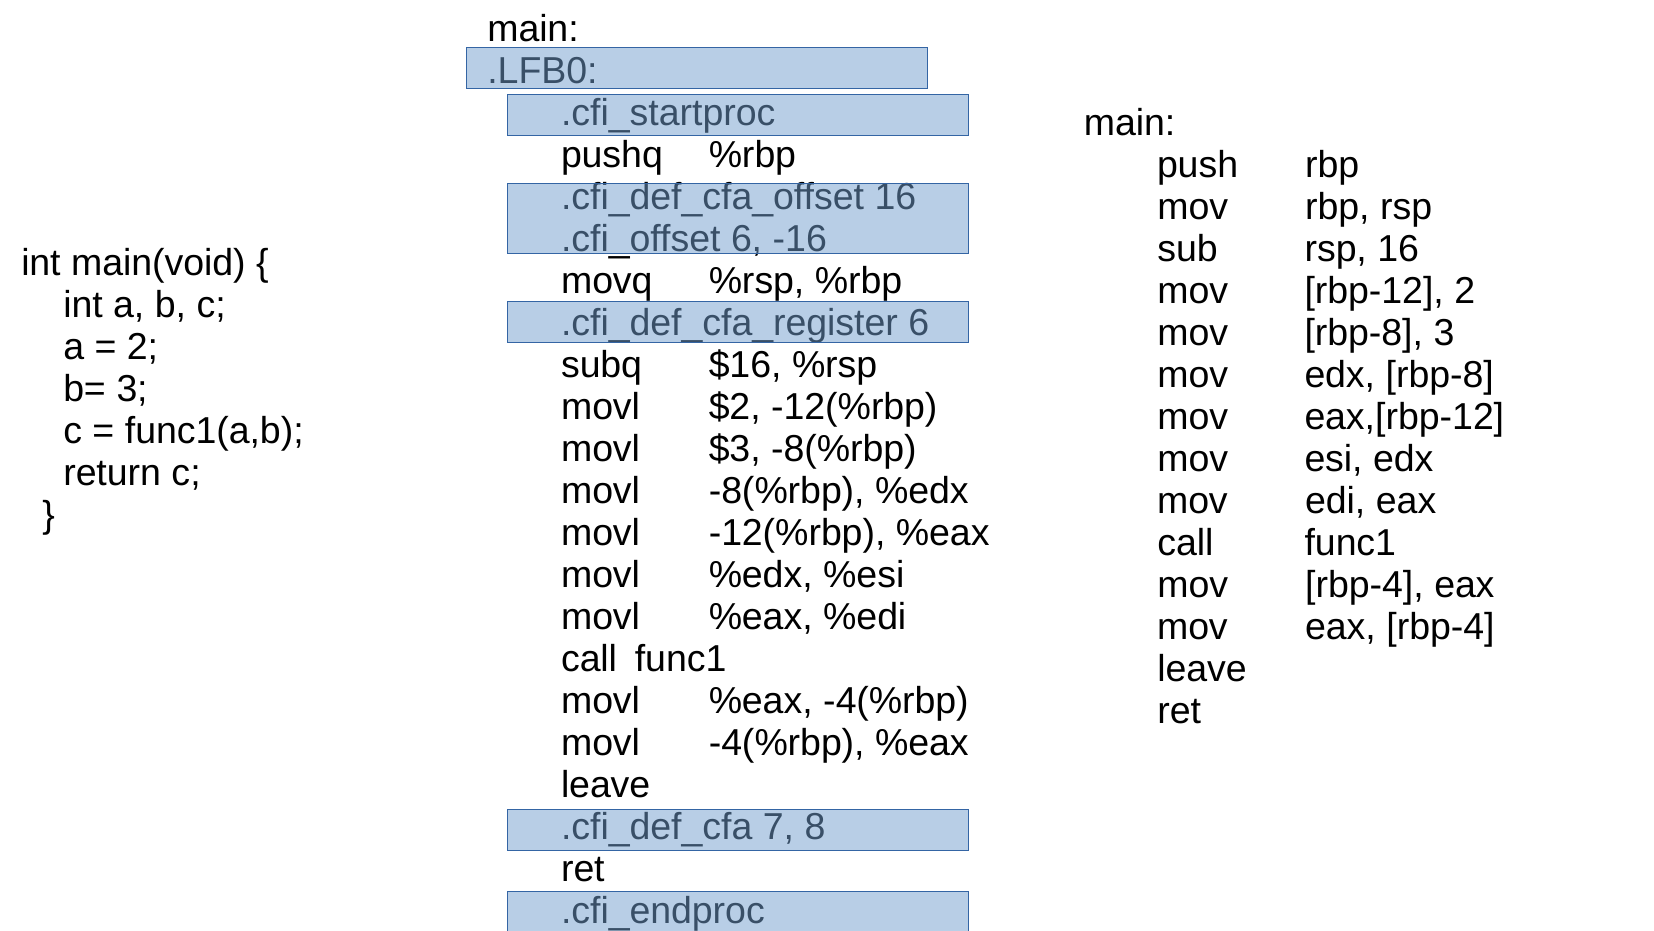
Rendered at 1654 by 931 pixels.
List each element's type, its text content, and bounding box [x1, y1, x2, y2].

text_box main: .LFB0: .cfi_startproc pushq %rbp .cfi_def_cfa_offset 16 .cfi_offset 6, -16 movq %rsp, %rbp .cfi_def_cfa_register 6 subq $16, %rsp movl $2, -12(%rbp) movl $3, -8(%rbp) movl -8(%rbp), %edx movl -12(%rbp), %eax movl %edx, %esi movl %eax, %edi call func1 movl %eax, -4(%rbp) movl -4(%rbp), %eax leave .cfi_def_cfa 7, 8 ret .cfi_endproc [472, 0, 1005, 931]
text_box [507, 183, 969, 254]
text_box [507, 809, 969, 851]
text_box [507, 891, 969, 931]
text_box [507, 301, 969, 343]
text_box [466, 47, 928, 89]
text_box int main(void) { int a, b, c; a = 2; b= 3; c = func1(a,b); return c; } [6, 234, 319, 544]
text_box [507, 94, 969, 136]
text_box main: push rbp mov rbp, rsp sub rsp, 16 mov [rbp-12], 2 mov [rbp-8], 3 mov edx, [rbp-8] mov eax,[rbp-12] mov esi, edx mov edi, eax call func1 mov [rbp-4], eax mov eax, [rbp-4] leave ret [1068, 94, 1607, 931]
